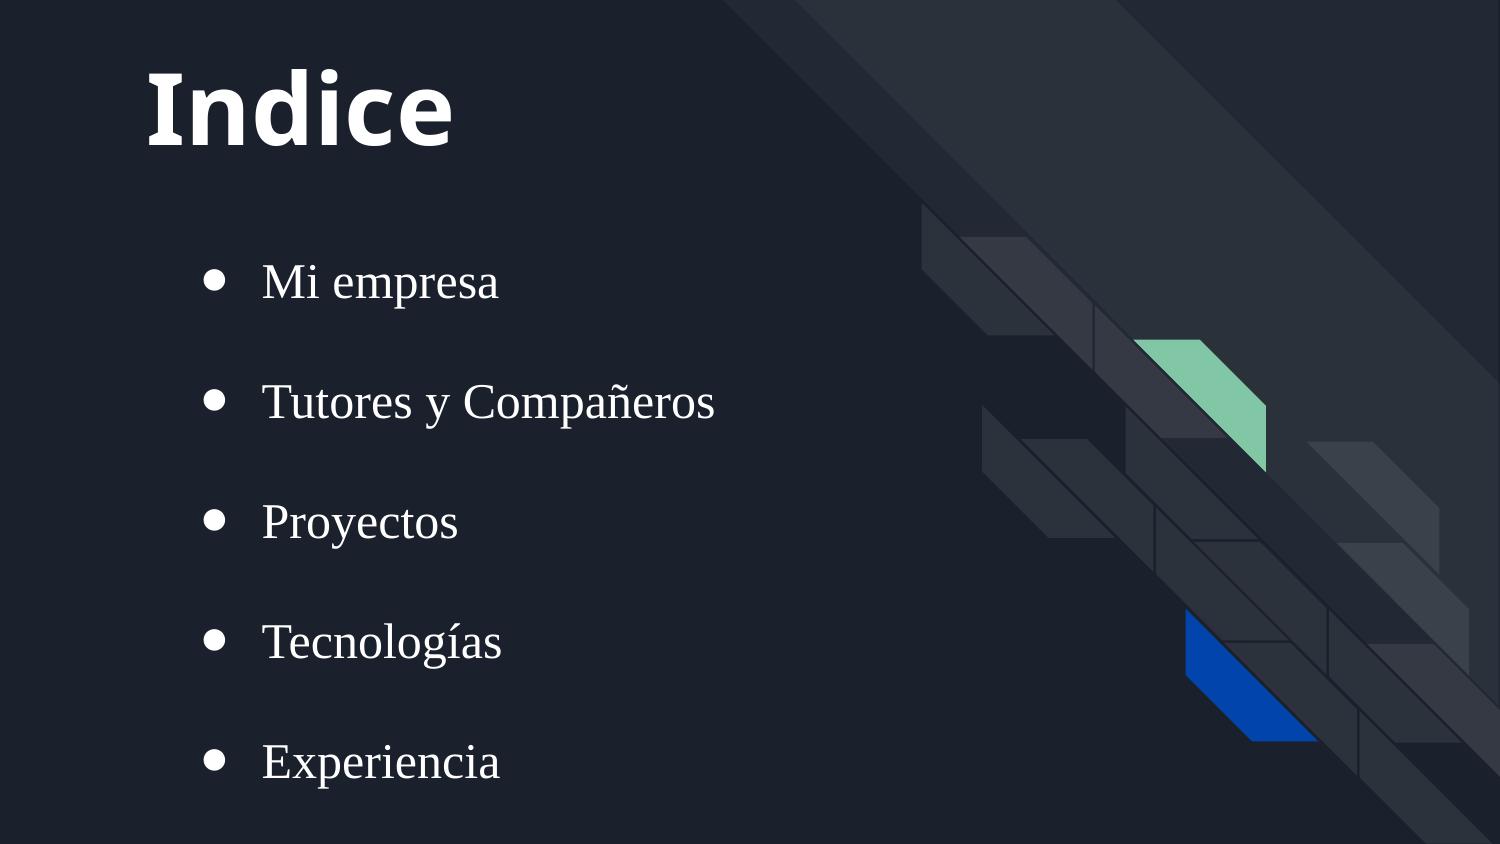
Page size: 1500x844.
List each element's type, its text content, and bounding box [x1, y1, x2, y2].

title Indice [131, 70, 884, 260]
text_box Mi empresa Tutores y Compañeros Proyectos Tecnologías Experiencia [171, 233, 896, 491]
